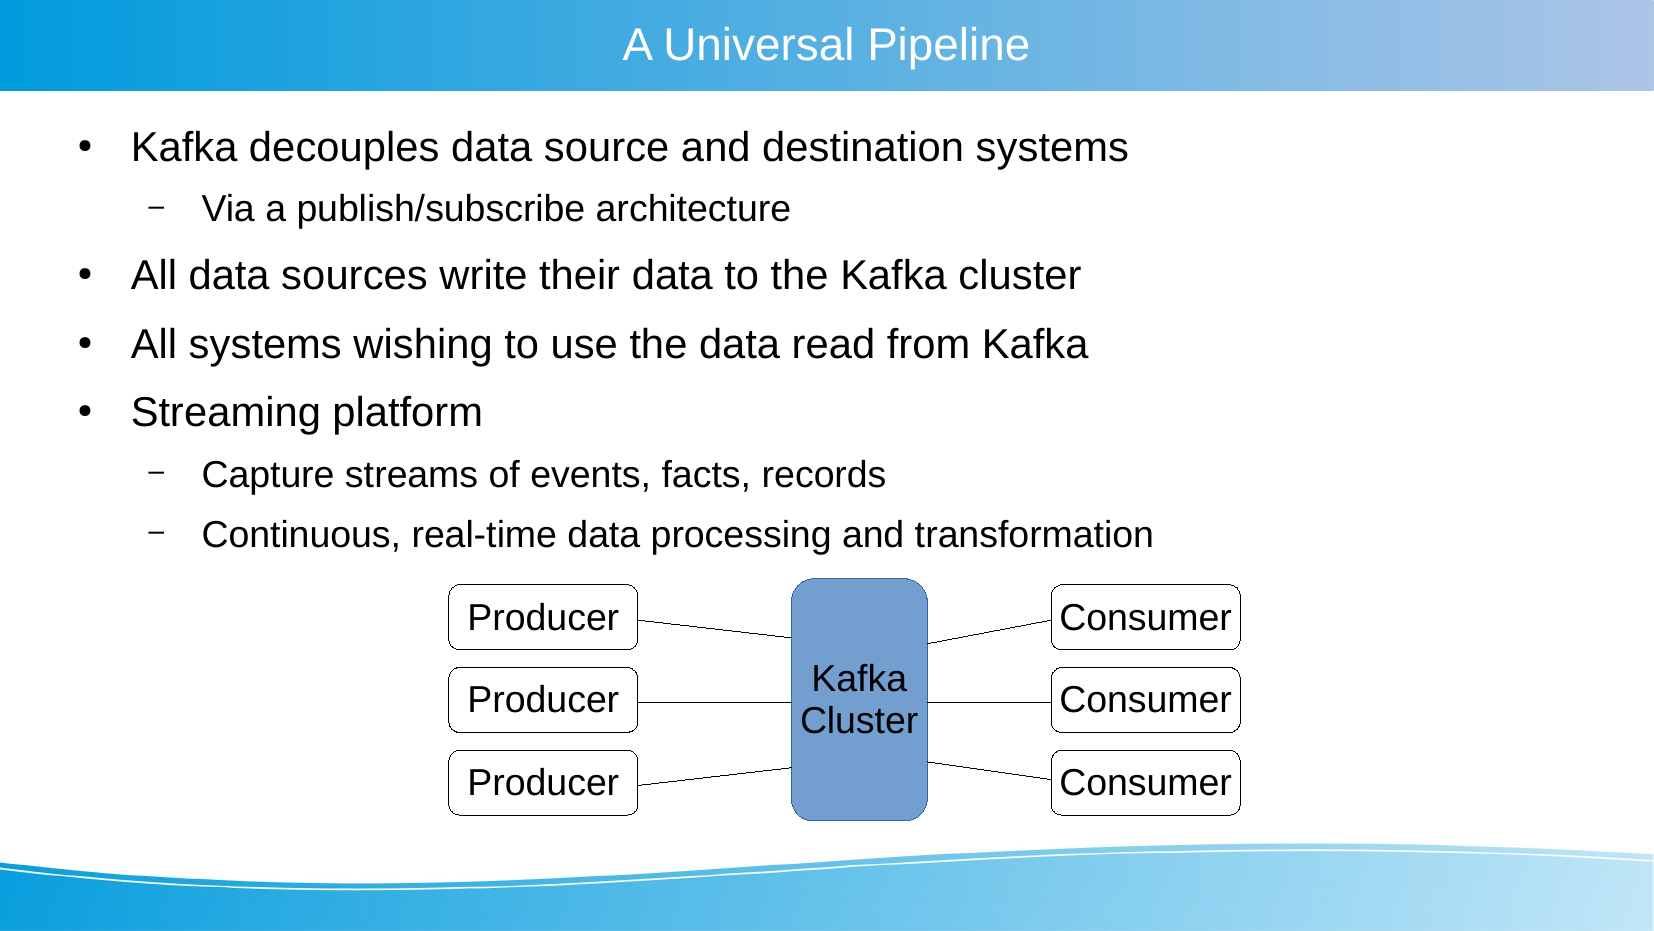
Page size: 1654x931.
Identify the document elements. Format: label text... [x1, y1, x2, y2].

text_box Producer [448, 750, 638, 816]
text_box Producer [448, 667, 638, 733]
text_box Consumer [1051, 584, 1241, 650]
title A Universal Pipeline [82, 5, 1571, 85]
picture [0, 843, 1654, 931]
text_box Producer [448, 584, 638, 650]
text_box Consumer [1051, 750, 1241, 816]
text_box Consumer [1051, 667, 1241, 733]
list Kafka decouples data source and destination systems Via a publish/subscribe architecture All data sources write their data to the Kafka cluster All systems wishing to use the data read from Kafka Streaming platform Capture streams of events, facts, records Continuous, real-time data processing and transformation [60, 123, 1591, 833]
text_box Kafka Cluster [791, 578, 928, 821]
